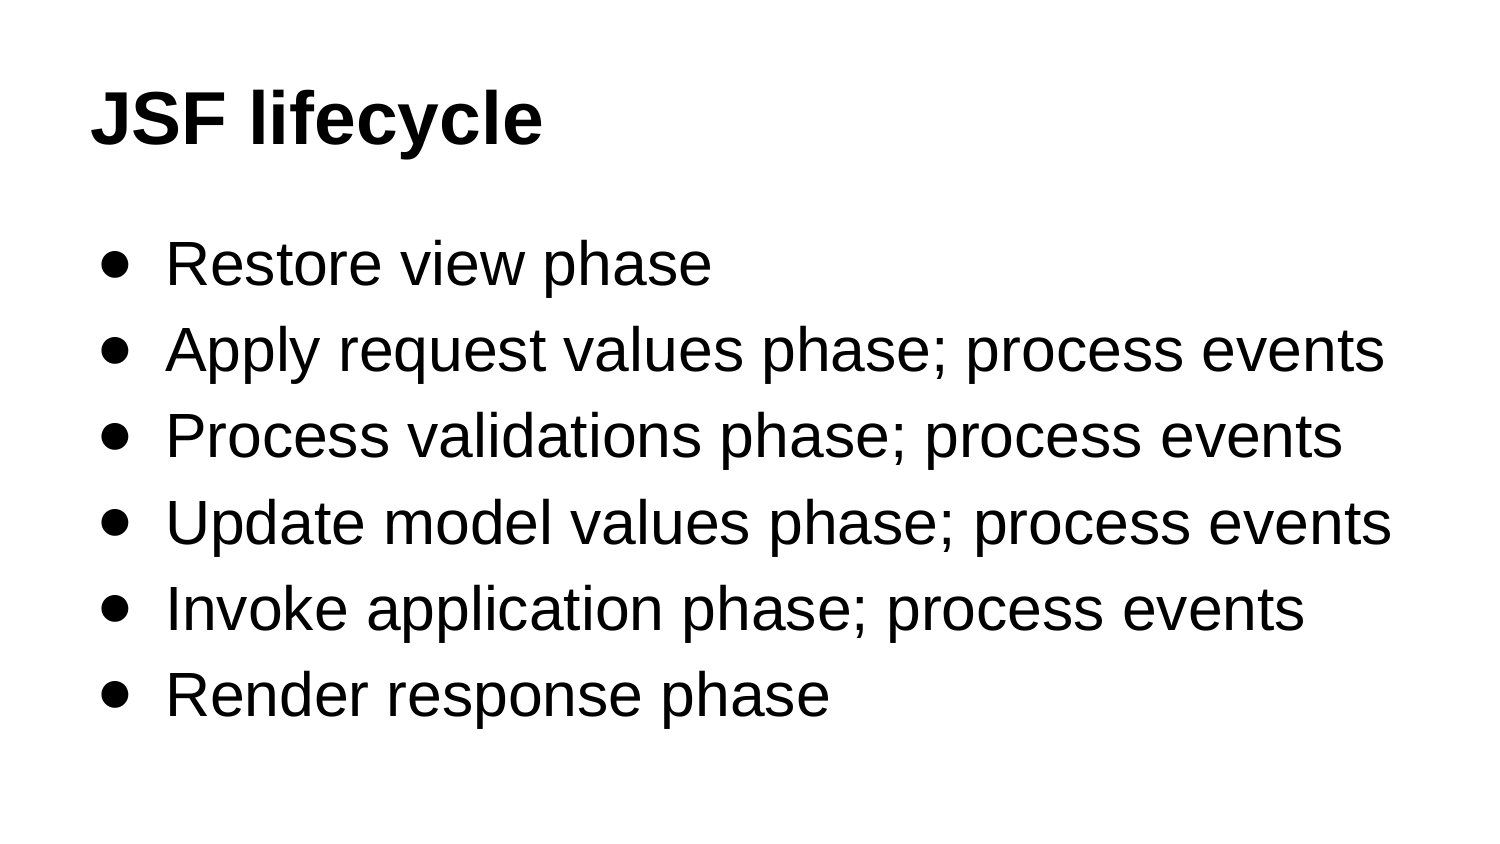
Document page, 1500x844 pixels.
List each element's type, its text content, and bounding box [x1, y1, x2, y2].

title JSF lifecycle [75, 33, 1425, 175]
list Restore view phase Apply request values phase; process events Process validations phase; process events Update model values phase; process events Invoke application phase; process events Render response phase [75, 196, 1425, 808]
